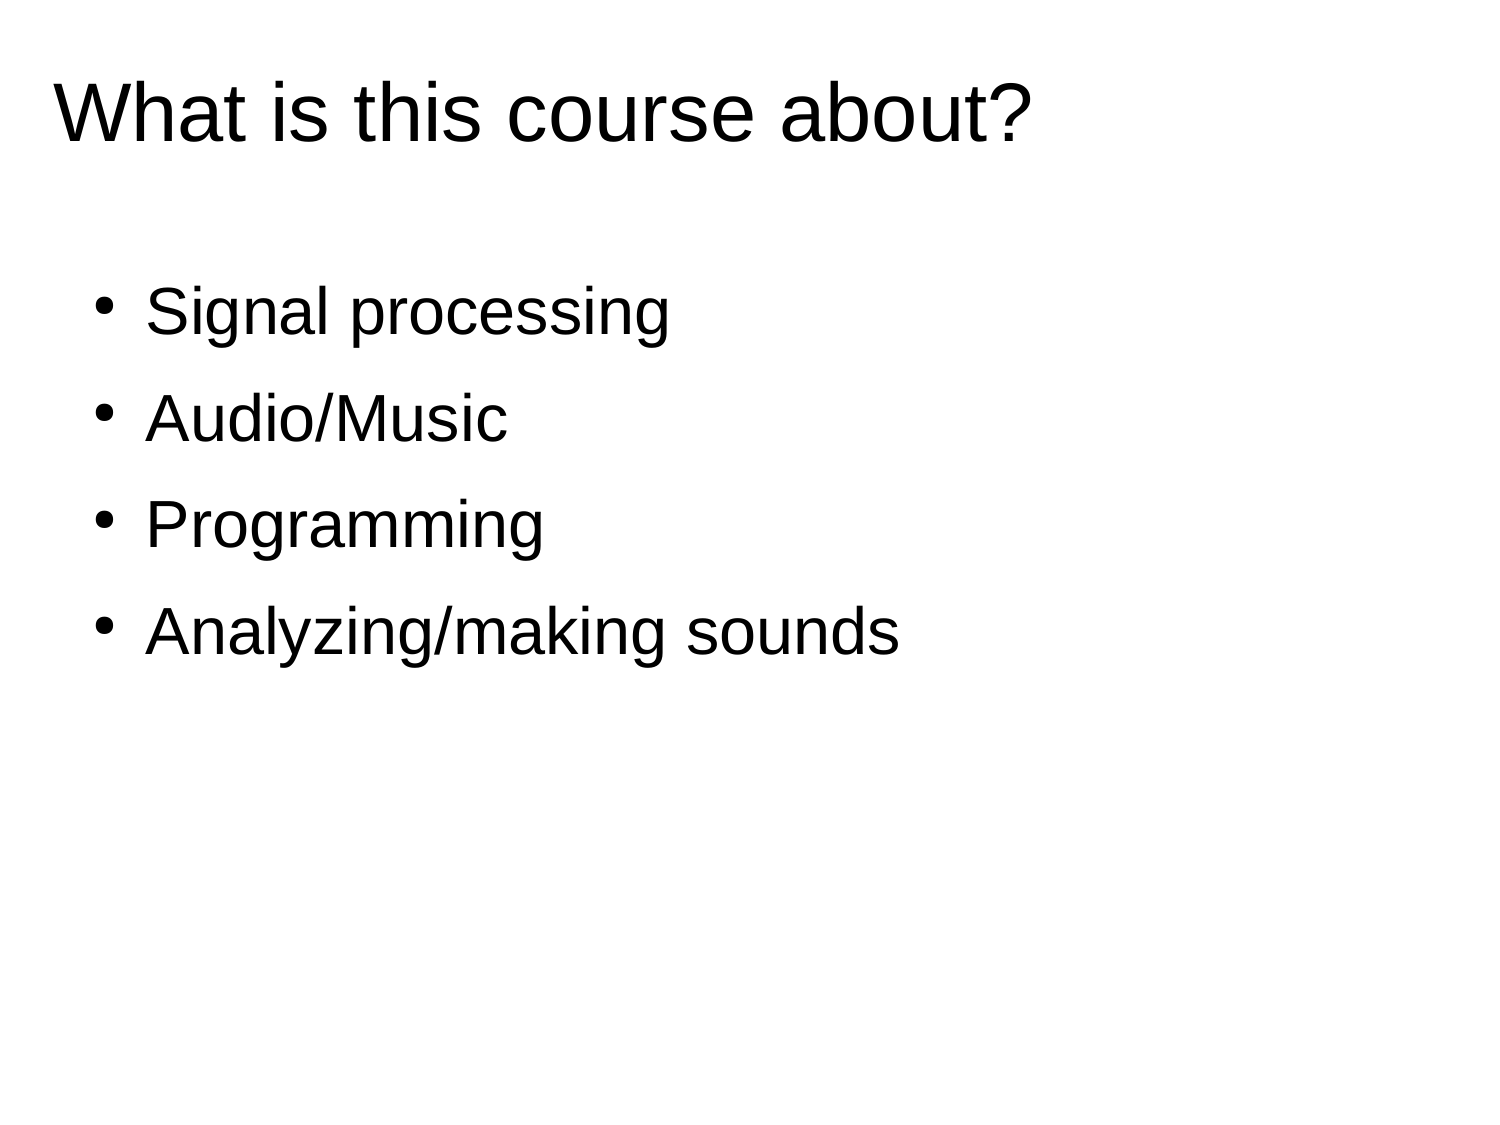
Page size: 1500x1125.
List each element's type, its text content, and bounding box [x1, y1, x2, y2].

list Signal processing Audio/Music Programming Analyzing/making sounds [75, 263, 1425, 1006]
title What is this course about? [53, 18, 1403, 207]
